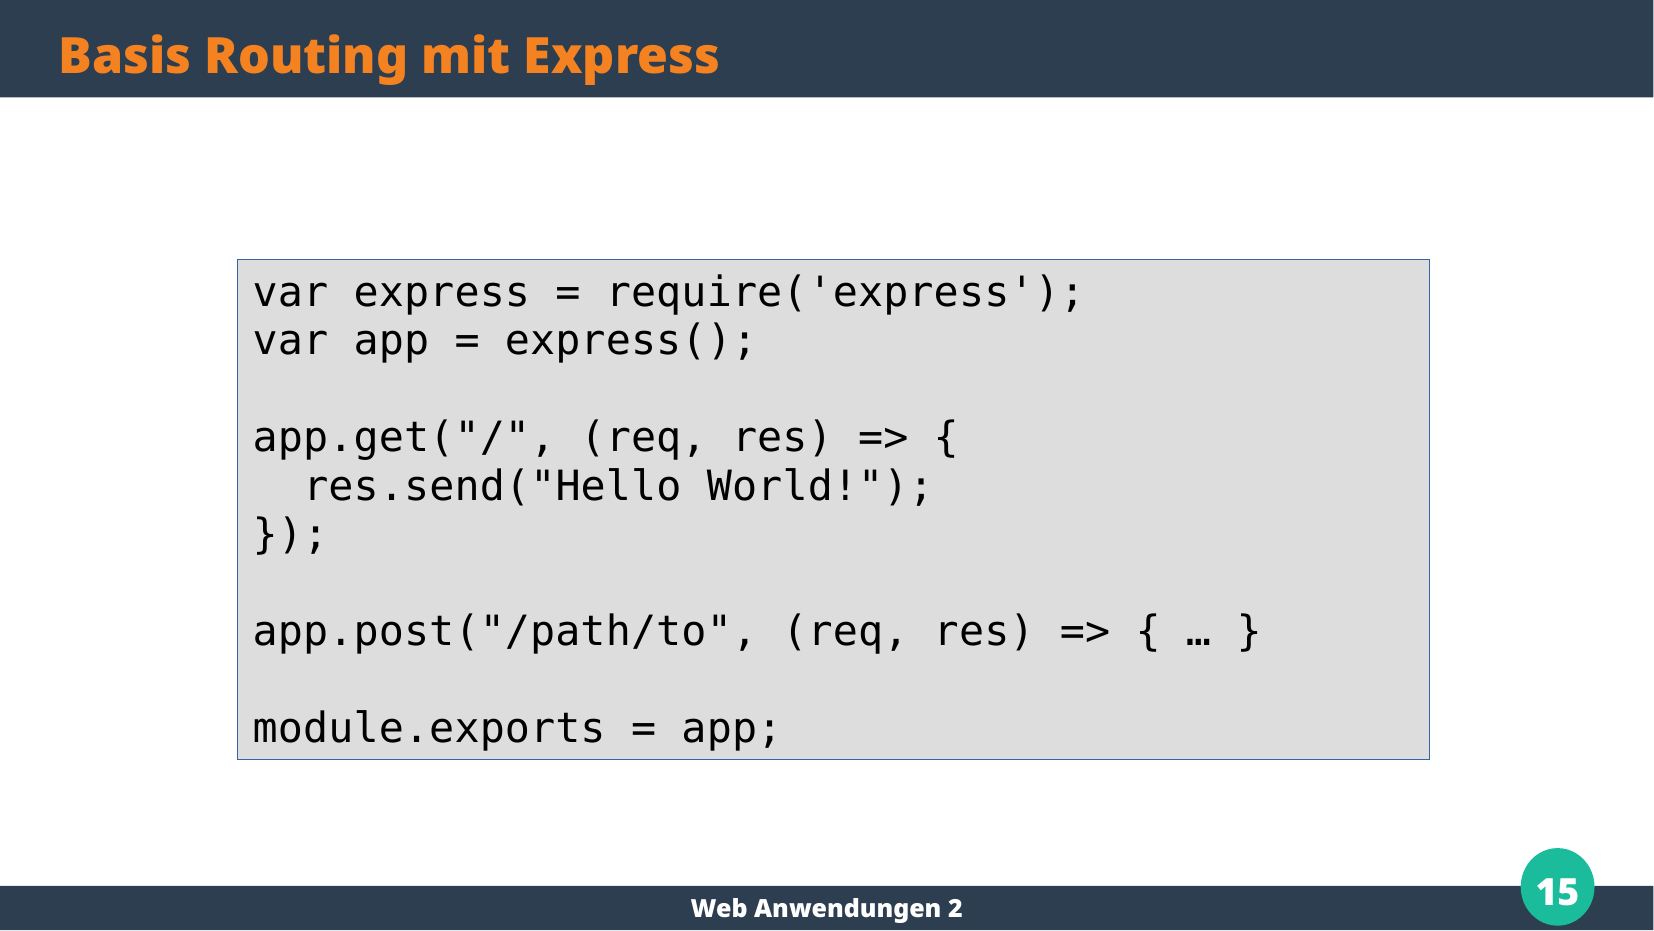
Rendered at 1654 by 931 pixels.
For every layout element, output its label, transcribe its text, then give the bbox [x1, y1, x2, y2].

text_box var express = require('express'); var app = express(); app.get("/", (req, res) => { res.send("Hello World!"); }); app.post("/path/to", (req, res) => { … } module.exports = app; [237, 259, 1430, 760]
title Basis Routing mit Express [59, 8, 1595, 89]
